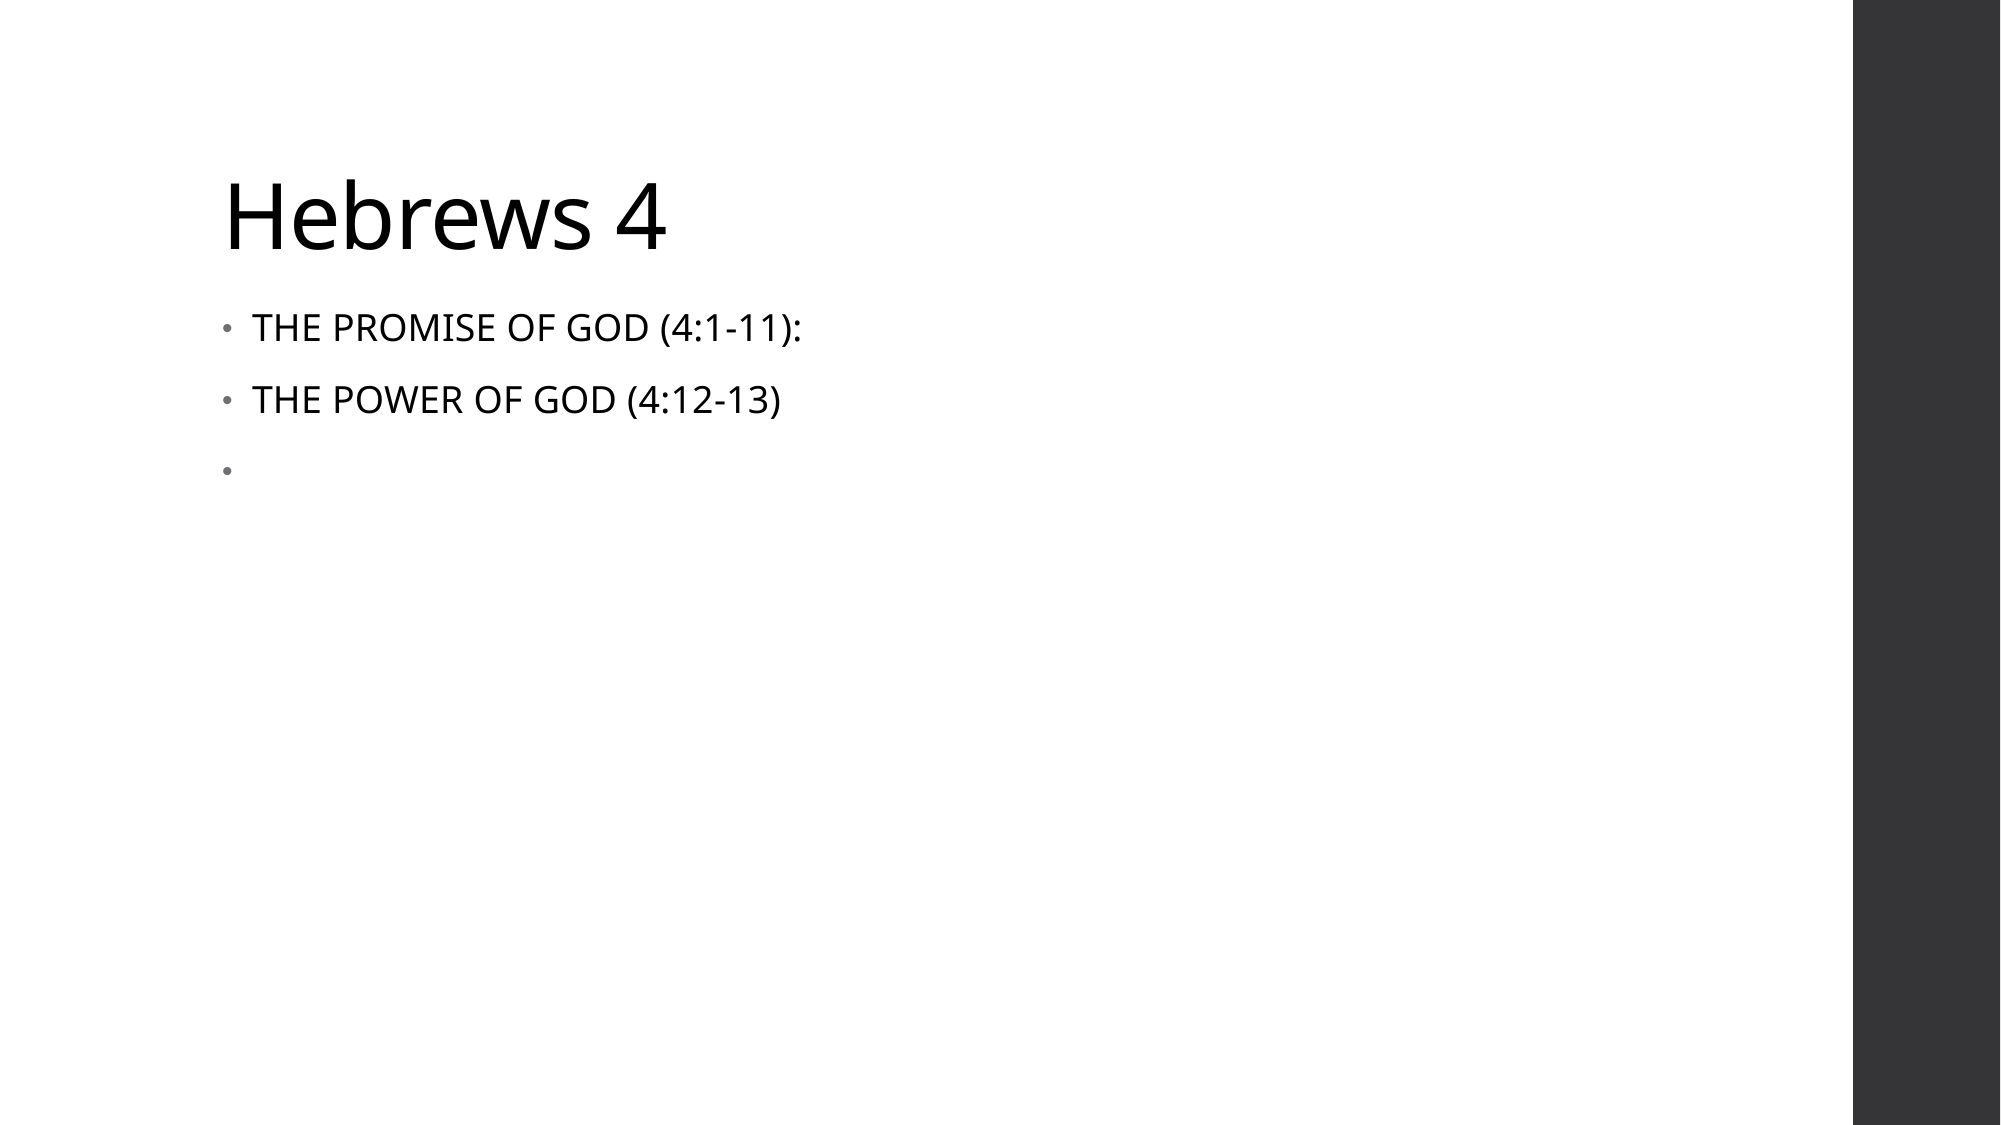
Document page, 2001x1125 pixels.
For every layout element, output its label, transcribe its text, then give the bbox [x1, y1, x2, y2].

list THE PROMISE OF GOD (4:1-11): THE POWER OF GOD (4:12-13) [206, 299, 1617, 1014]
title Hebrews 4 [206, 60, 1797, 278]
